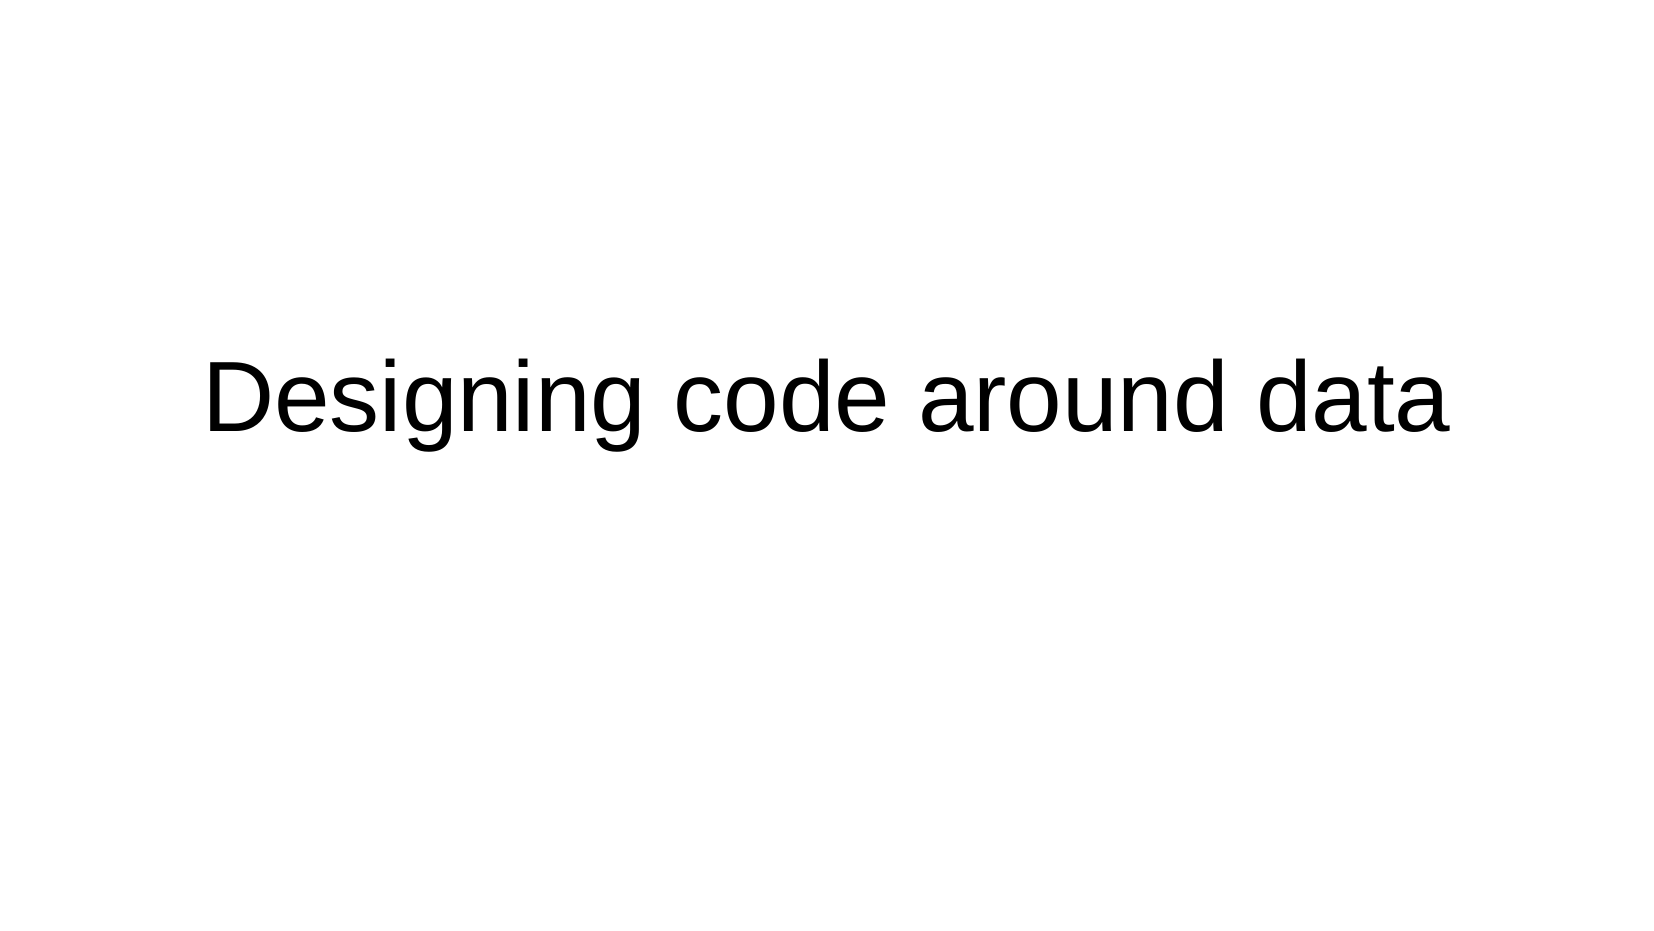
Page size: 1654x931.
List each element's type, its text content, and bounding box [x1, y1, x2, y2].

subtitle Designing code around data [82, 37, 1571, 757]
